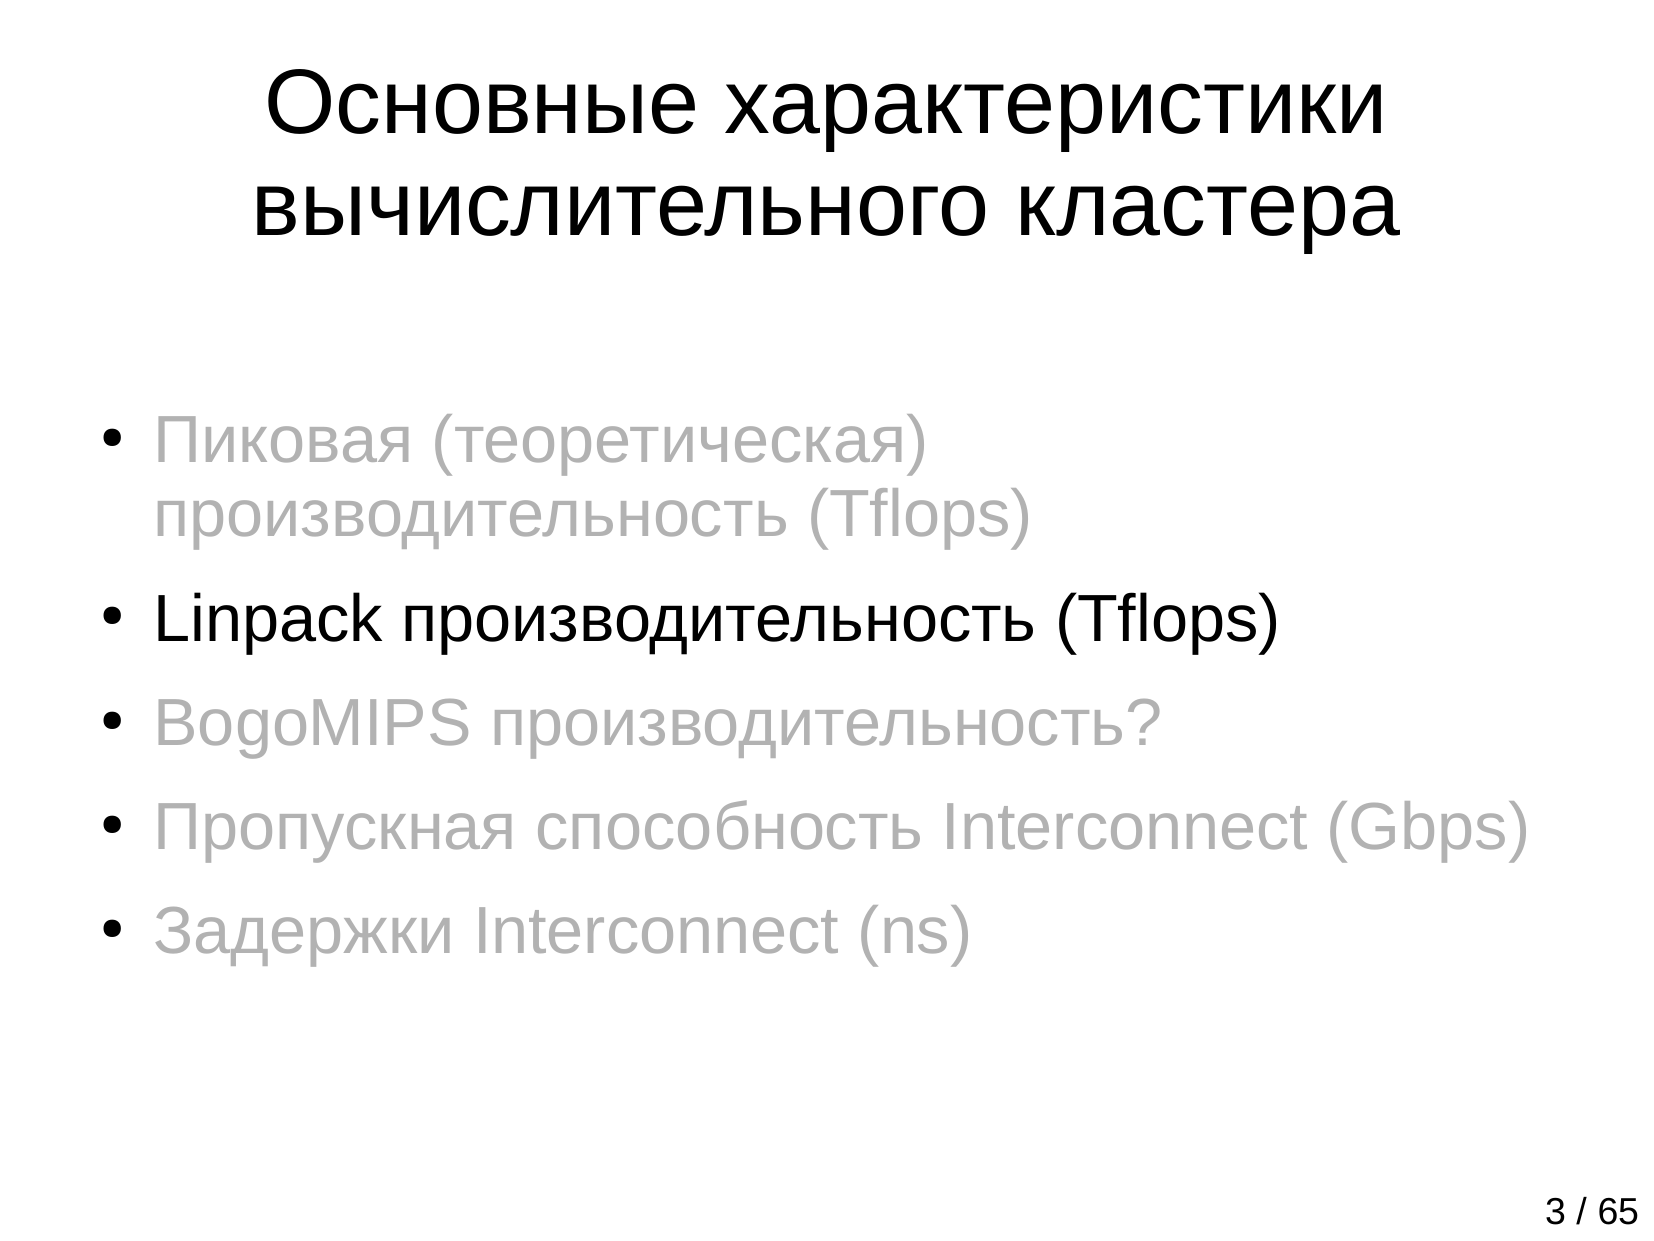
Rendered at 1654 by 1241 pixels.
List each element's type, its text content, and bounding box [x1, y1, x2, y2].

title Основные характеристики вычислительного кластера [82, 49, 1571, 257]
text_box <number> / 65 [1380, 1183, 1654, 1241]
list Пиковая (теоретическая) производительность (Tflops) Linpack производительность (Tflops) BogoMIPS производительность? Пропускная способность Interconnect (Gbps) Задержки Interconnect (ns) [82, 401, 1571, 1158]
